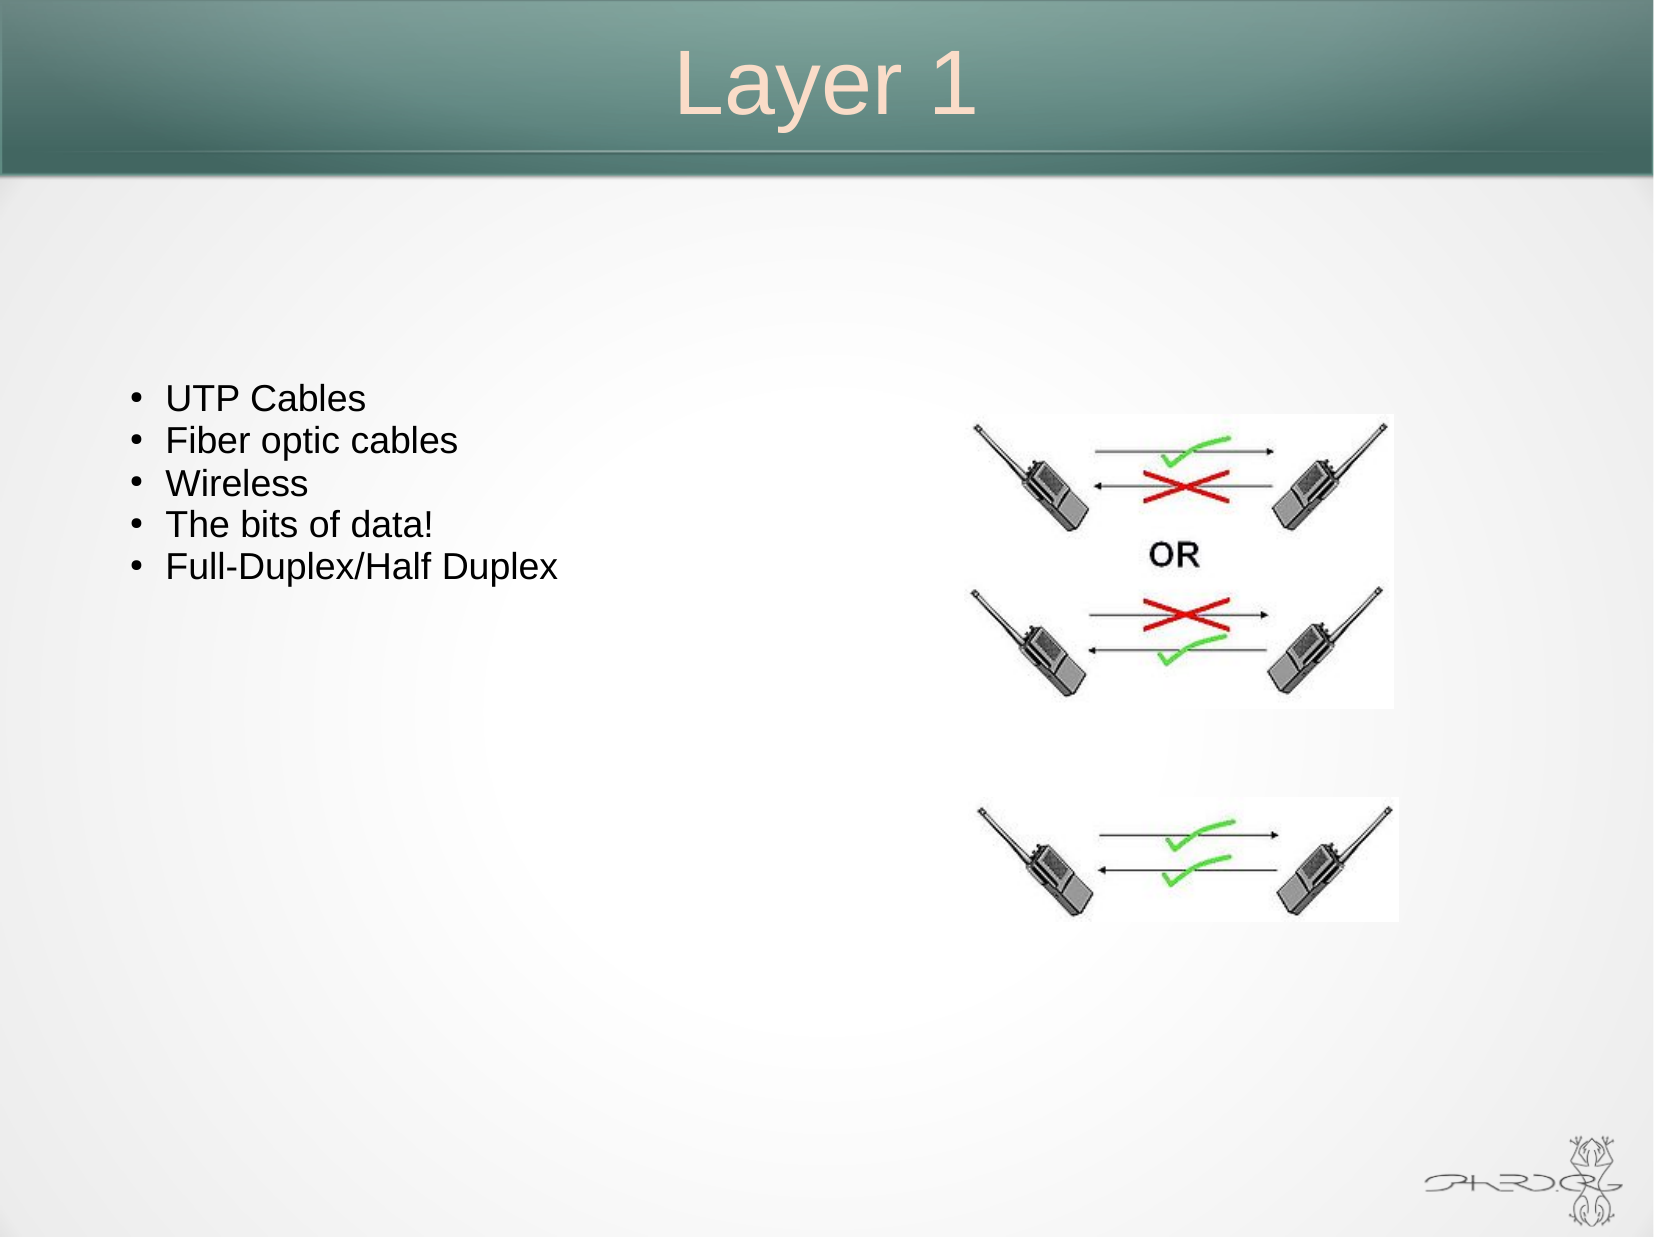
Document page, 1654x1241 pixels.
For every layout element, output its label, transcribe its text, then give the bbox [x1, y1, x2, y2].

title [82, 11, 1571, 154]
text_box UTP Cables Fiber optic cables Wireless The bits of data! Full-Duplex/Half Duplex [129, 377, 1548, 839]
picture [0, 0, 1654, 1237]
